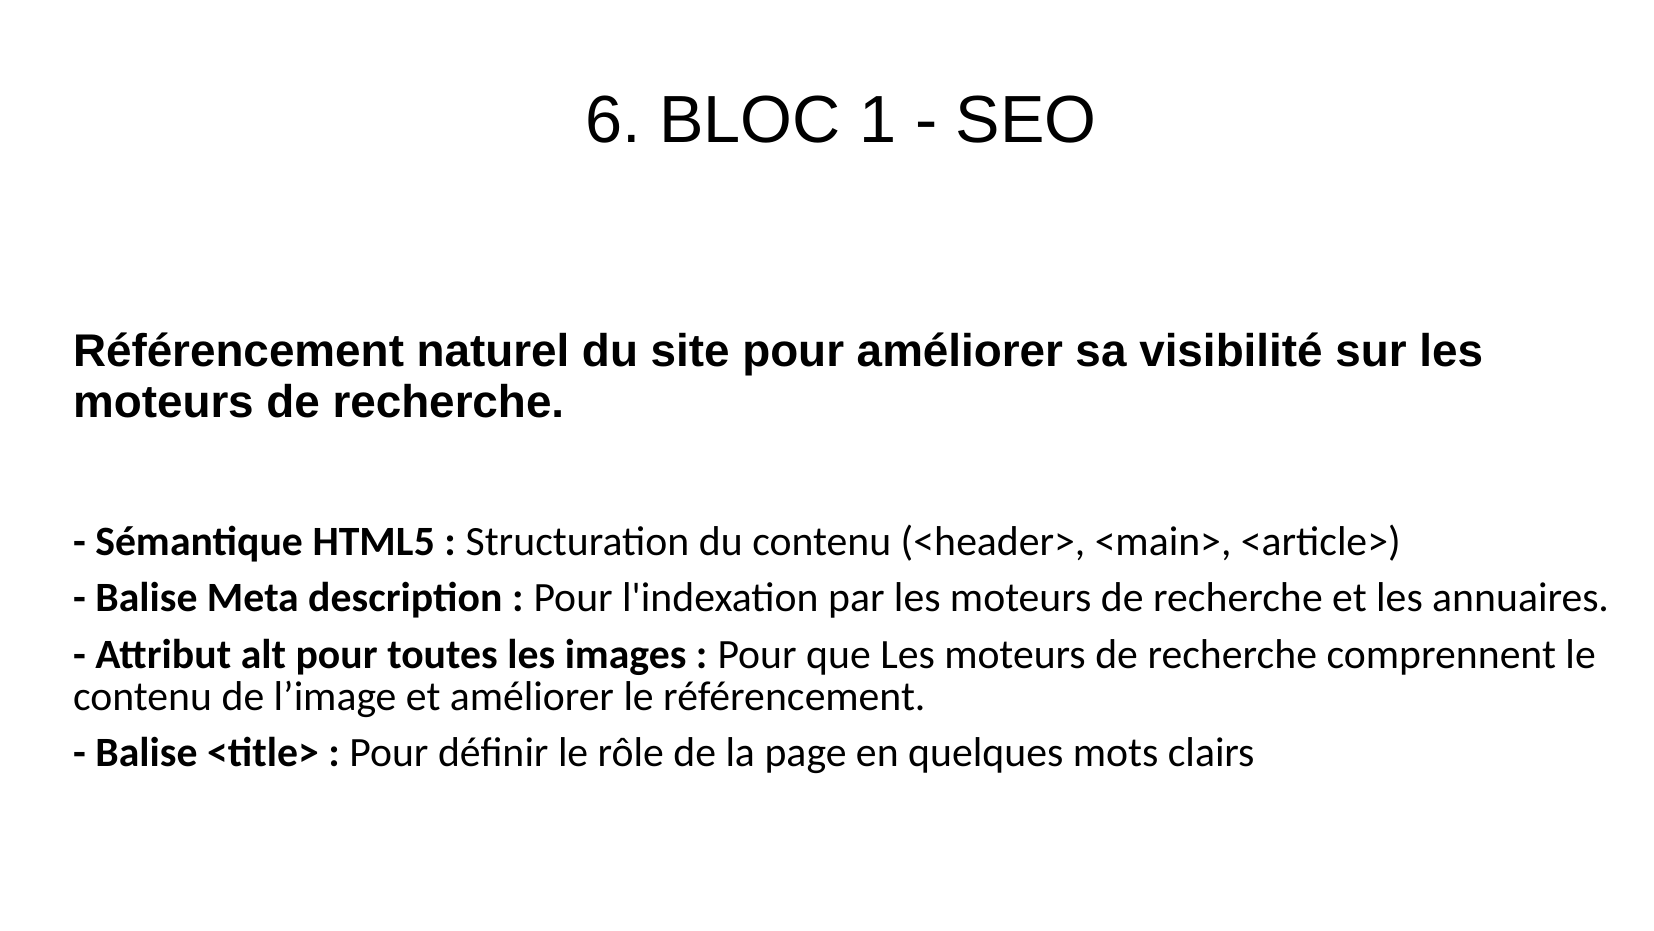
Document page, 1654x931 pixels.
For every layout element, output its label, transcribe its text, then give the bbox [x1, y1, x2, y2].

subtitle 6. BLOC 1 - SEO Référencement naturel du site pour améliorer sa visibilité sur les moteurs de recherche. - Sémantique HTML5 : Structuration du contenu (<header>, <main>, <article>) - Balise Meta description : Pour l'indexation par les moteurs de recherche et les annuaires. - Attribut alt pour toutes les images : Pour que Les moteurs de recherche comprennent le contenu de l’image et améliorer le référencement. - Balise <title> : Pour définir le rôle de la page en quelques mots clairs [58, 47, 1624, 916]
